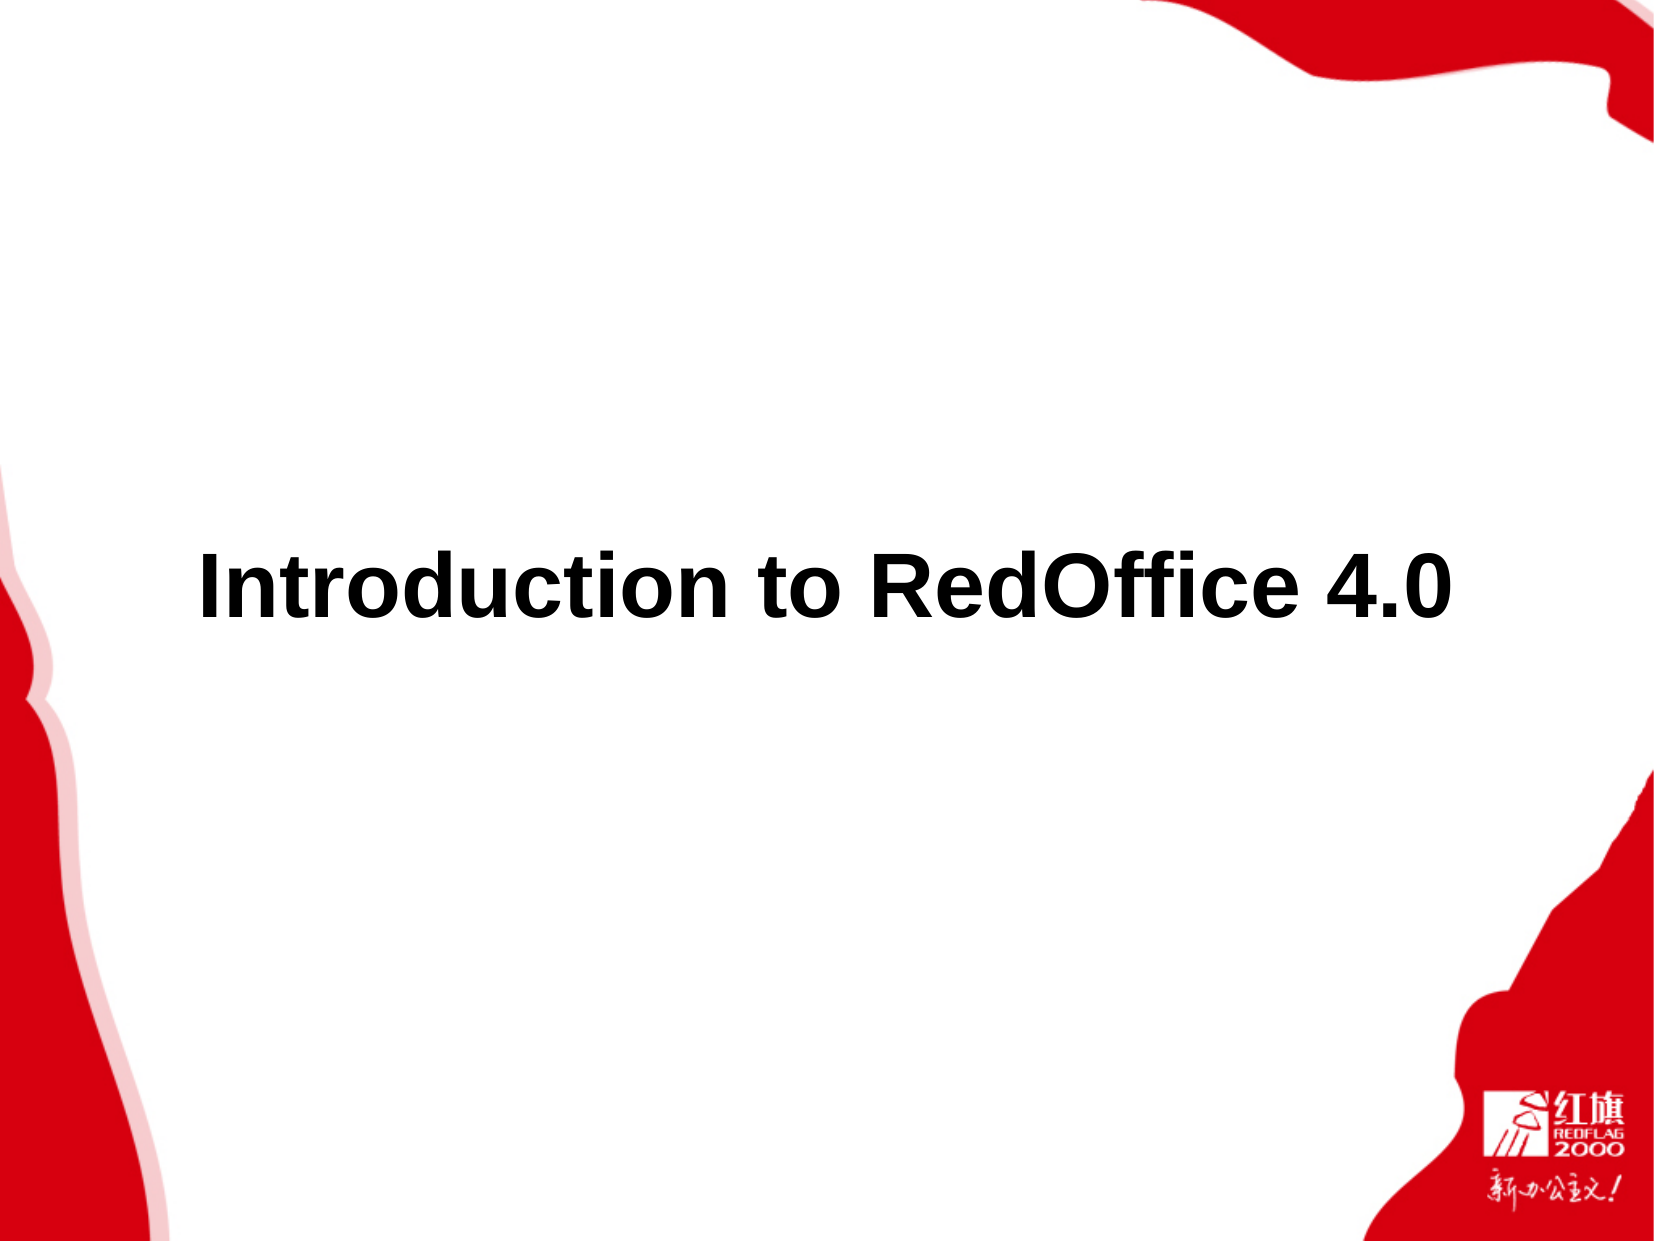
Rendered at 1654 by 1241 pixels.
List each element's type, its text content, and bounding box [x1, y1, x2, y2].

title Introduction to RedOffice 4.0 [82, 49, 1571, 1123]
picture [0, 0, 1654, 1241]
